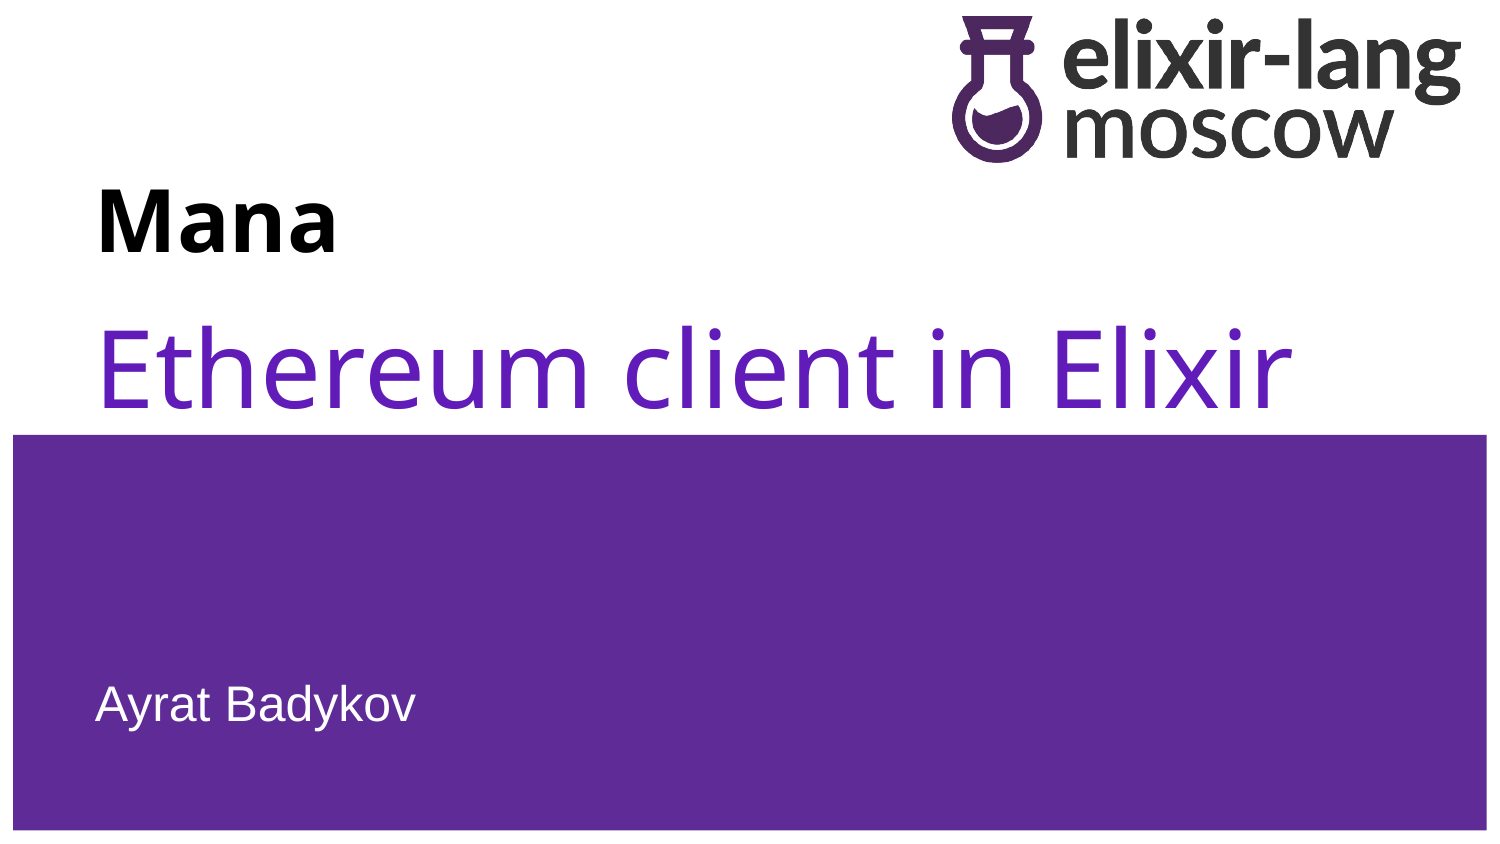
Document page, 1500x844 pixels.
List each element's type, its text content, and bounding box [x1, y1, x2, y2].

text_box Ayrat Badykov [79, 656, 763, 767]
subtitle Ethereum client in Elixir [79, 285, 1423, 427]
title Mana [79, 43, 1423, 285]
picture [952, 16, 1461, 163]
